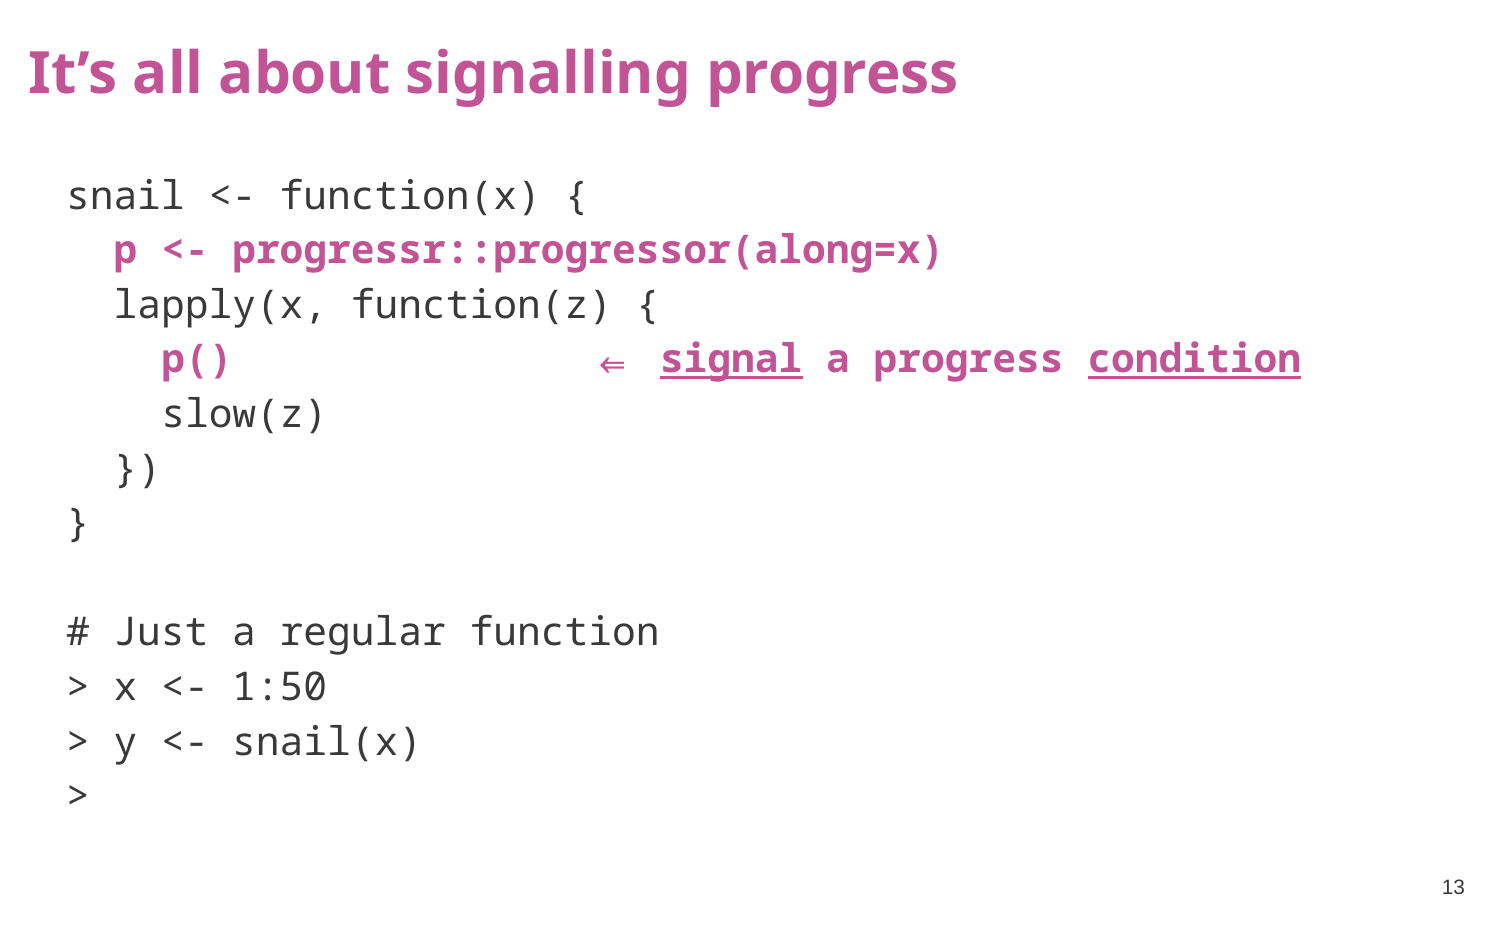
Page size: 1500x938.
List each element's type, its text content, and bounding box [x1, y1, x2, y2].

title It’s all about signalling progress [13, 20, 1480, 136]
list snail <- function(x) { p <- progressr::progressor(along=x) lapply(x, function(z) { p() ⇐ signal a progress condition slow(z) }) } # Just a regular function > x <- 1:50 > y <- snail(x) > [51, 147, 1449, 897]
slide_number <number> [1389, 849, 1480, 922]
